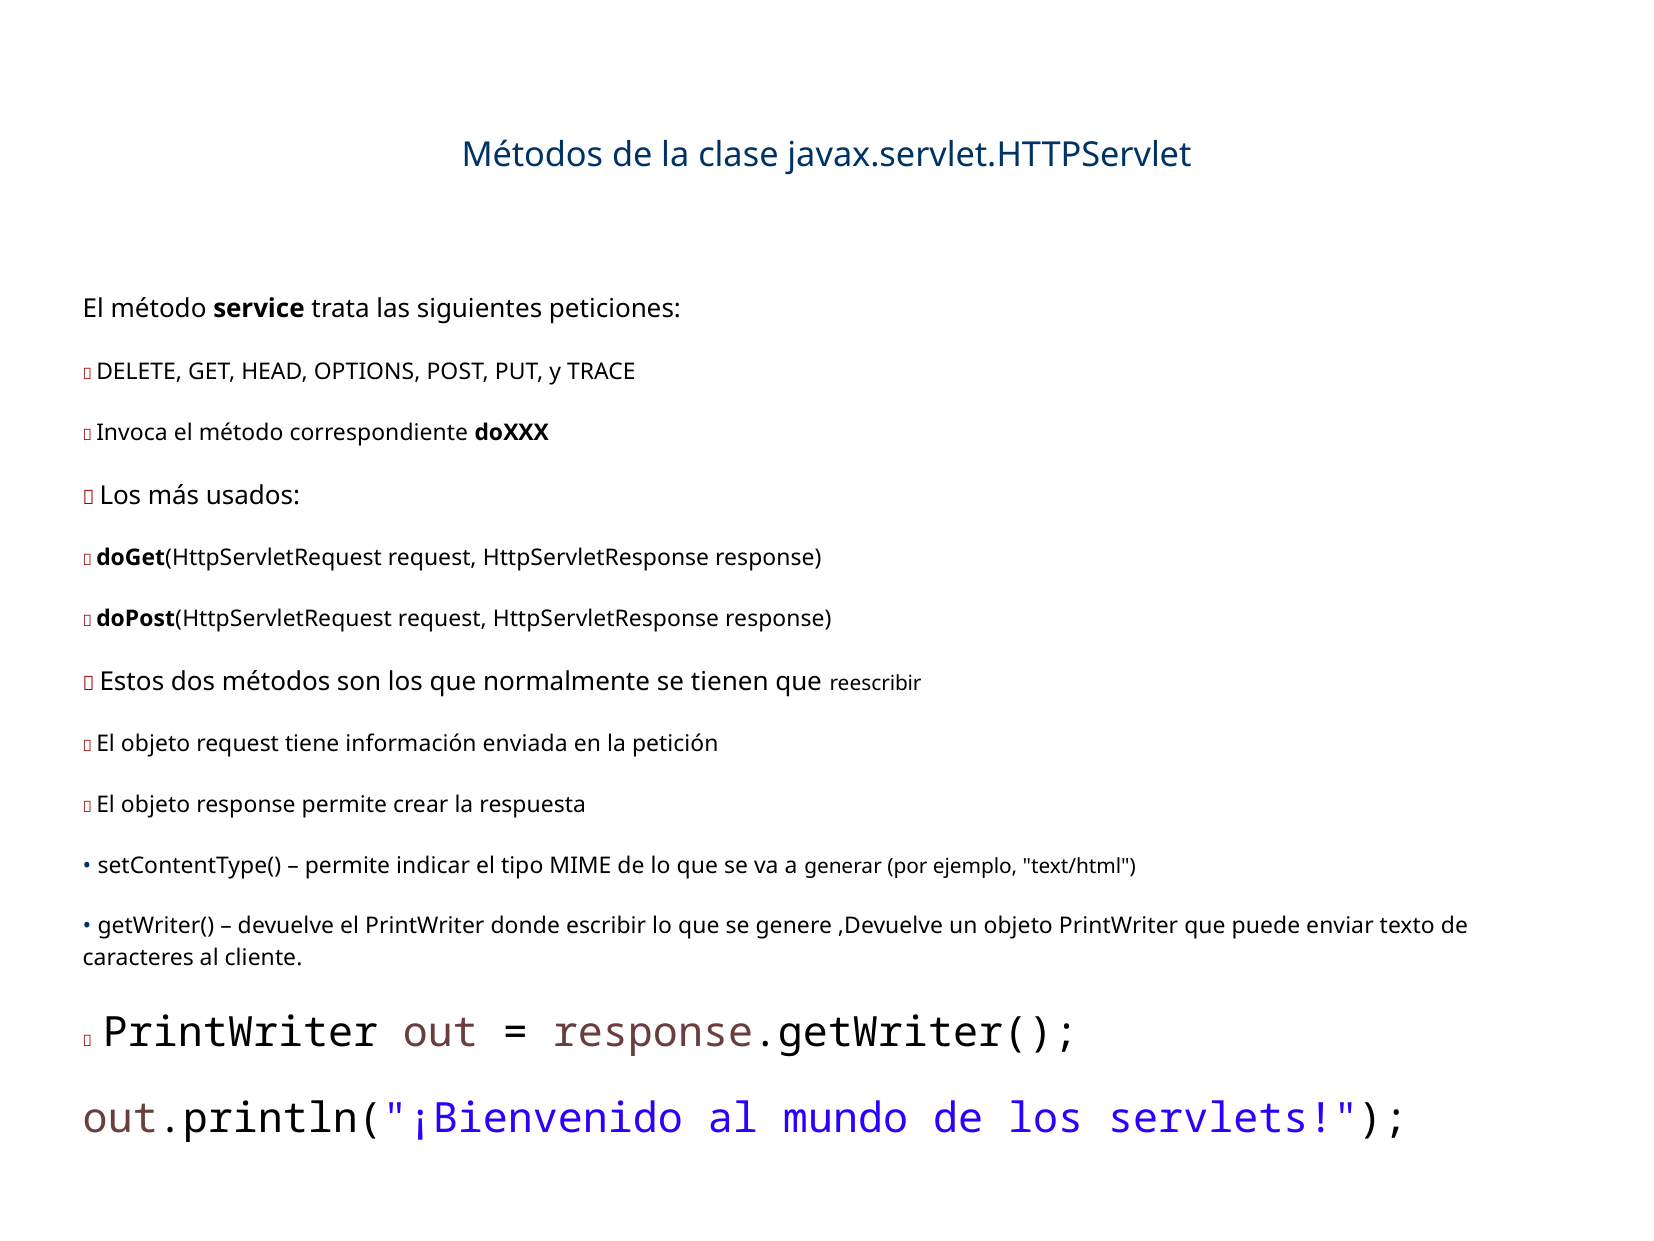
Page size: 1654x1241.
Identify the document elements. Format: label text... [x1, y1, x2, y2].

title Métodos de la clase javax.servlet.HTTPServlet [82, 49, 1571, 257]
list El método service trata las siguientes peticiones:  DELETE, GET, HEAD, OPTIONS, POST, PUT, y TRACE  Invoca el método correspondiente doXXX  Los más usados:  doGet(HttpServletRequest request, HttpServletResponse response)  doPost(HttpServletRequest request, HttpServletResponse response)  Estos dos métodos son los que normalmente se tienen que reescribir  El objeto request tiene información enviada en la petición  El objeto response permite crear la respuesta • setContentType() – permite indicar el tipo MIME de lo que se va a generar (por ejemplo, "text/html") • getWriter() – devuelve el PrintWriter donde escribir lo que se genere ,Devuelve un objeto PrintWriter que puede enviar texto de caracteres al cliente.  PrintWriter out = response.getWriter(); out.println("¡Bienvenido al mundo de los servlets!"); [82, 290, 1571, 1109]
